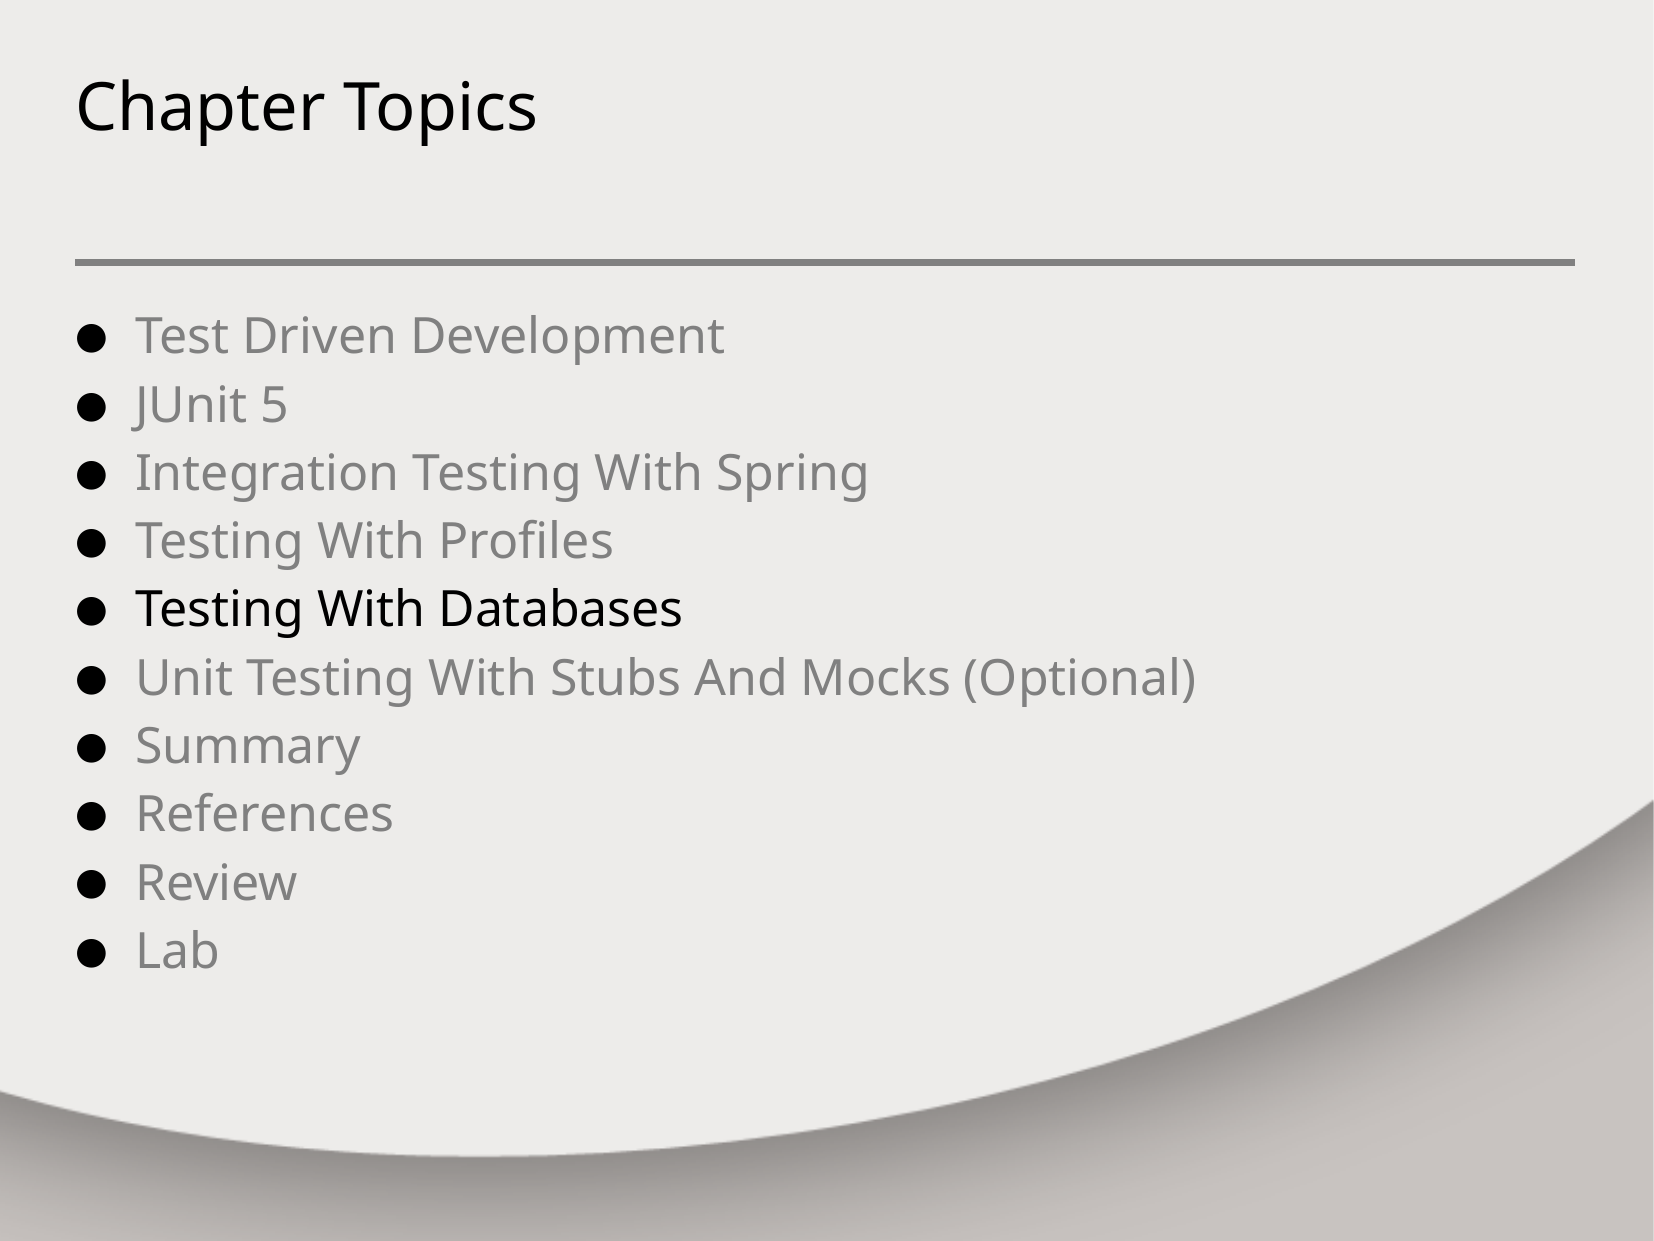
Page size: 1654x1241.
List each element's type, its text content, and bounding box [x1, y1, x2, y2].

picture [0, 0, 1654, 1241]
title Chapter Topics [75, 75, 1576, 226]
list Test Driven Development JUnit 5 Integration Testing With Spring Testing With Profiles Testing With Databases Unit Testing With Stubs And Mocks (Optional) Summary References Review Lab [75, 300, 1576, 1163]
